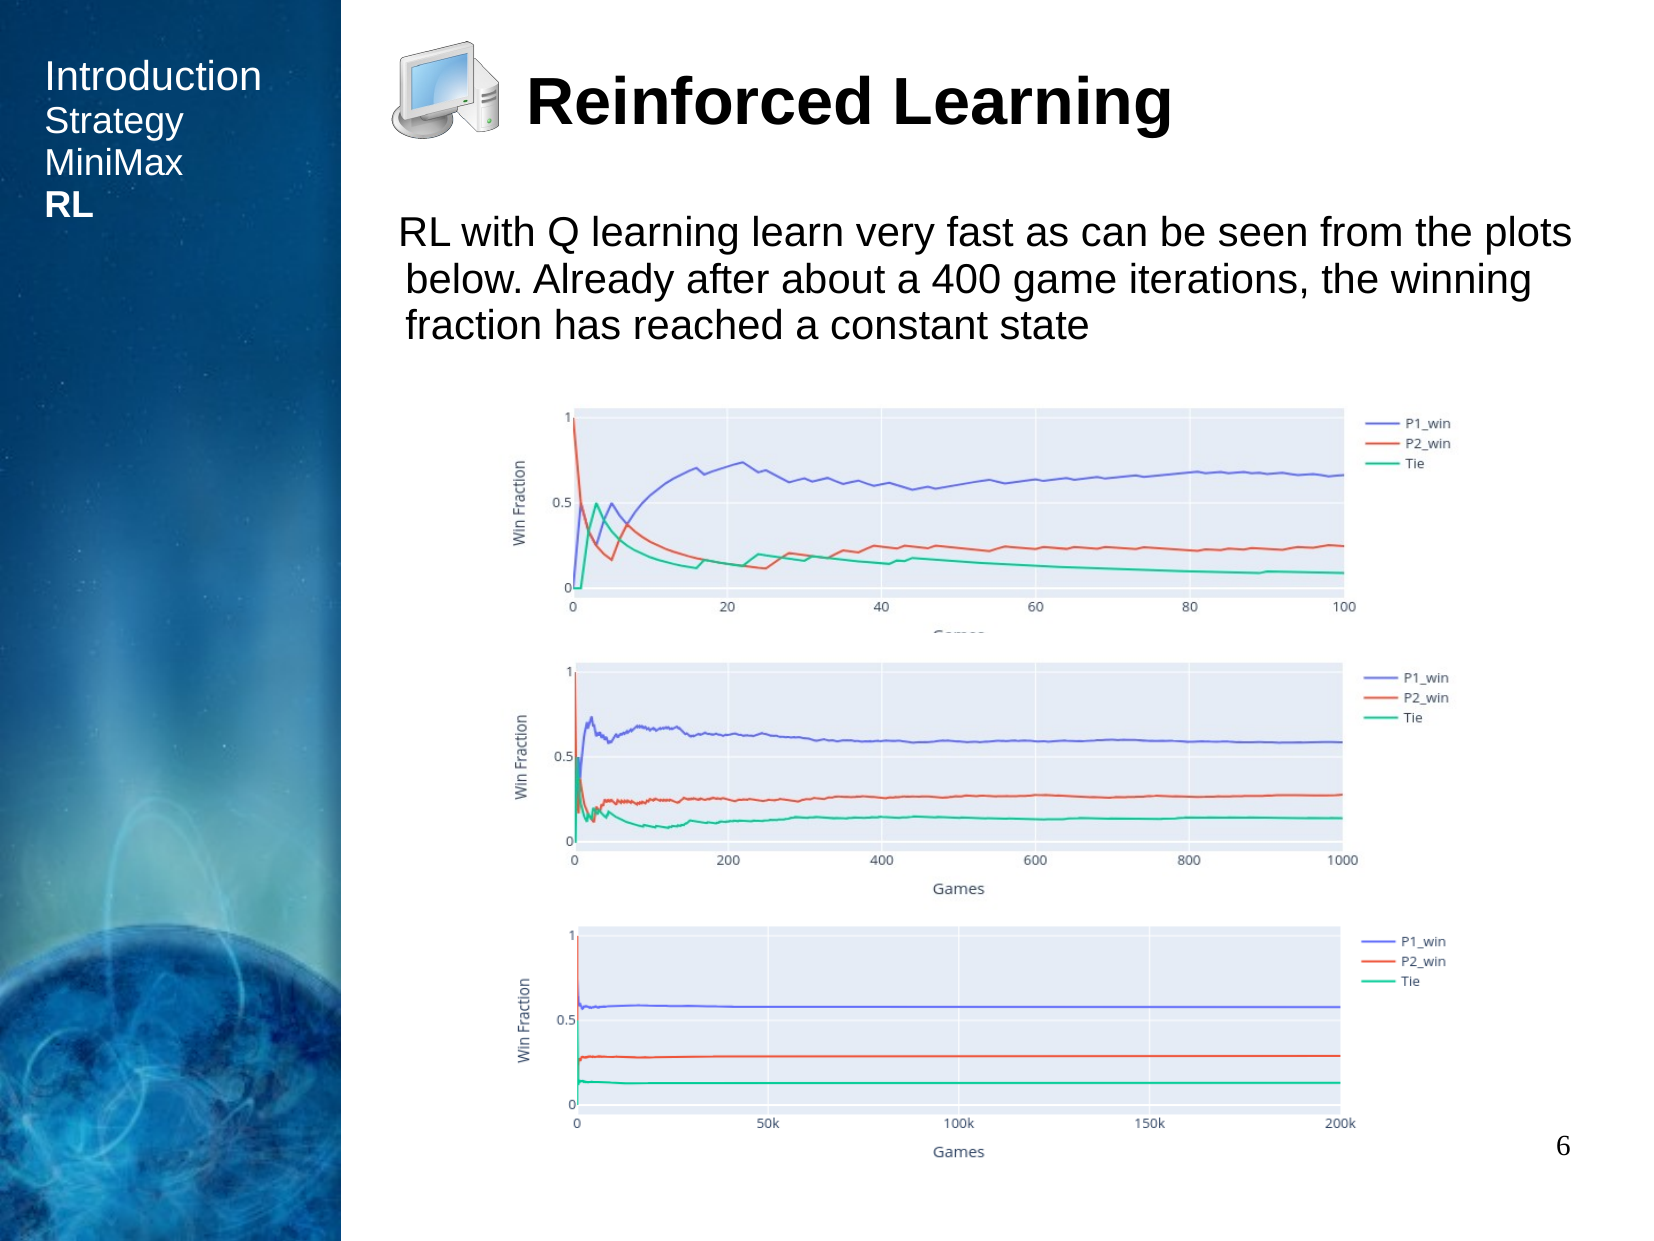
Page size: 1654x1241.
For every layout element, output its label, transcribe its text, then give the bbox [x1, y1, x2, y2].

text_box Reinforced Learning [511, 56, 1316, 147]
title Agenda [341, 49, 1571, 209]
text_box Introduction Strategy MiniMax RL [29, 45, 327, 318]
list RL with Q learning learn very fast as can be seen from the plots below. Already after about a 400 game iterations, the winning fraction has reached a constant state [334, 209, 1589, 425]
picture [0, 0, 341, 1241]
picture [391, 41, 499, 139]
picture [481, 380, 1471, 1178]
